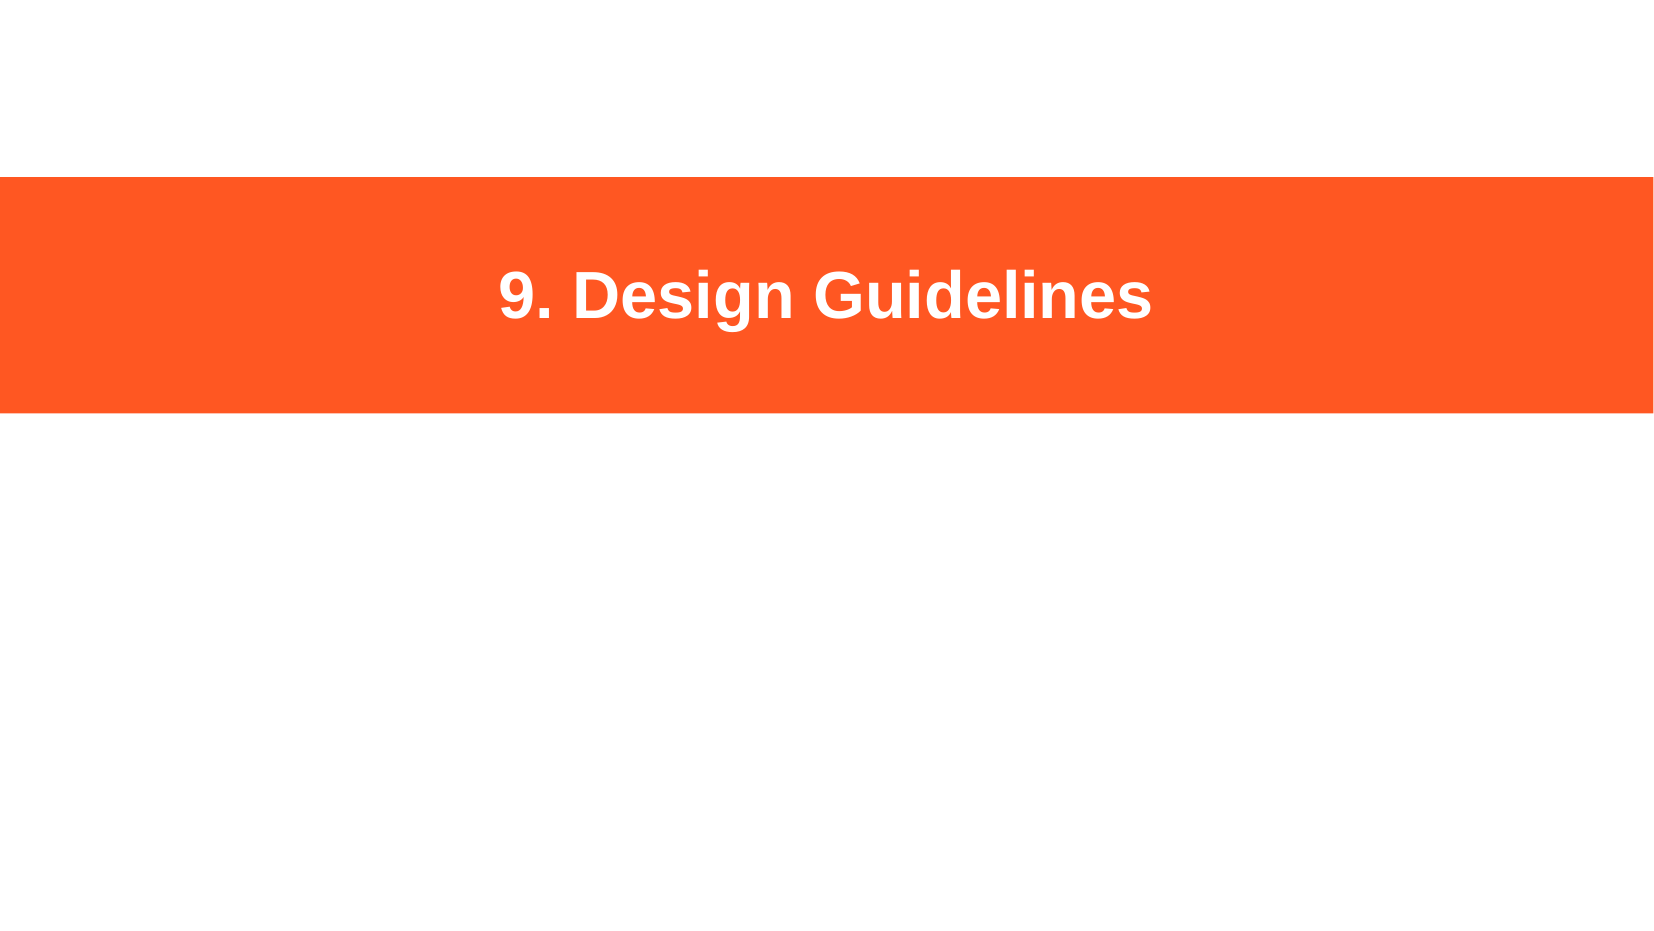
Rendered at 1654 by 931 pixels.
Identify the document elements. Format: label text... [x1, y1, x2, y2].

title 9. Design Guidelines [0, 177, 1654, 414]
